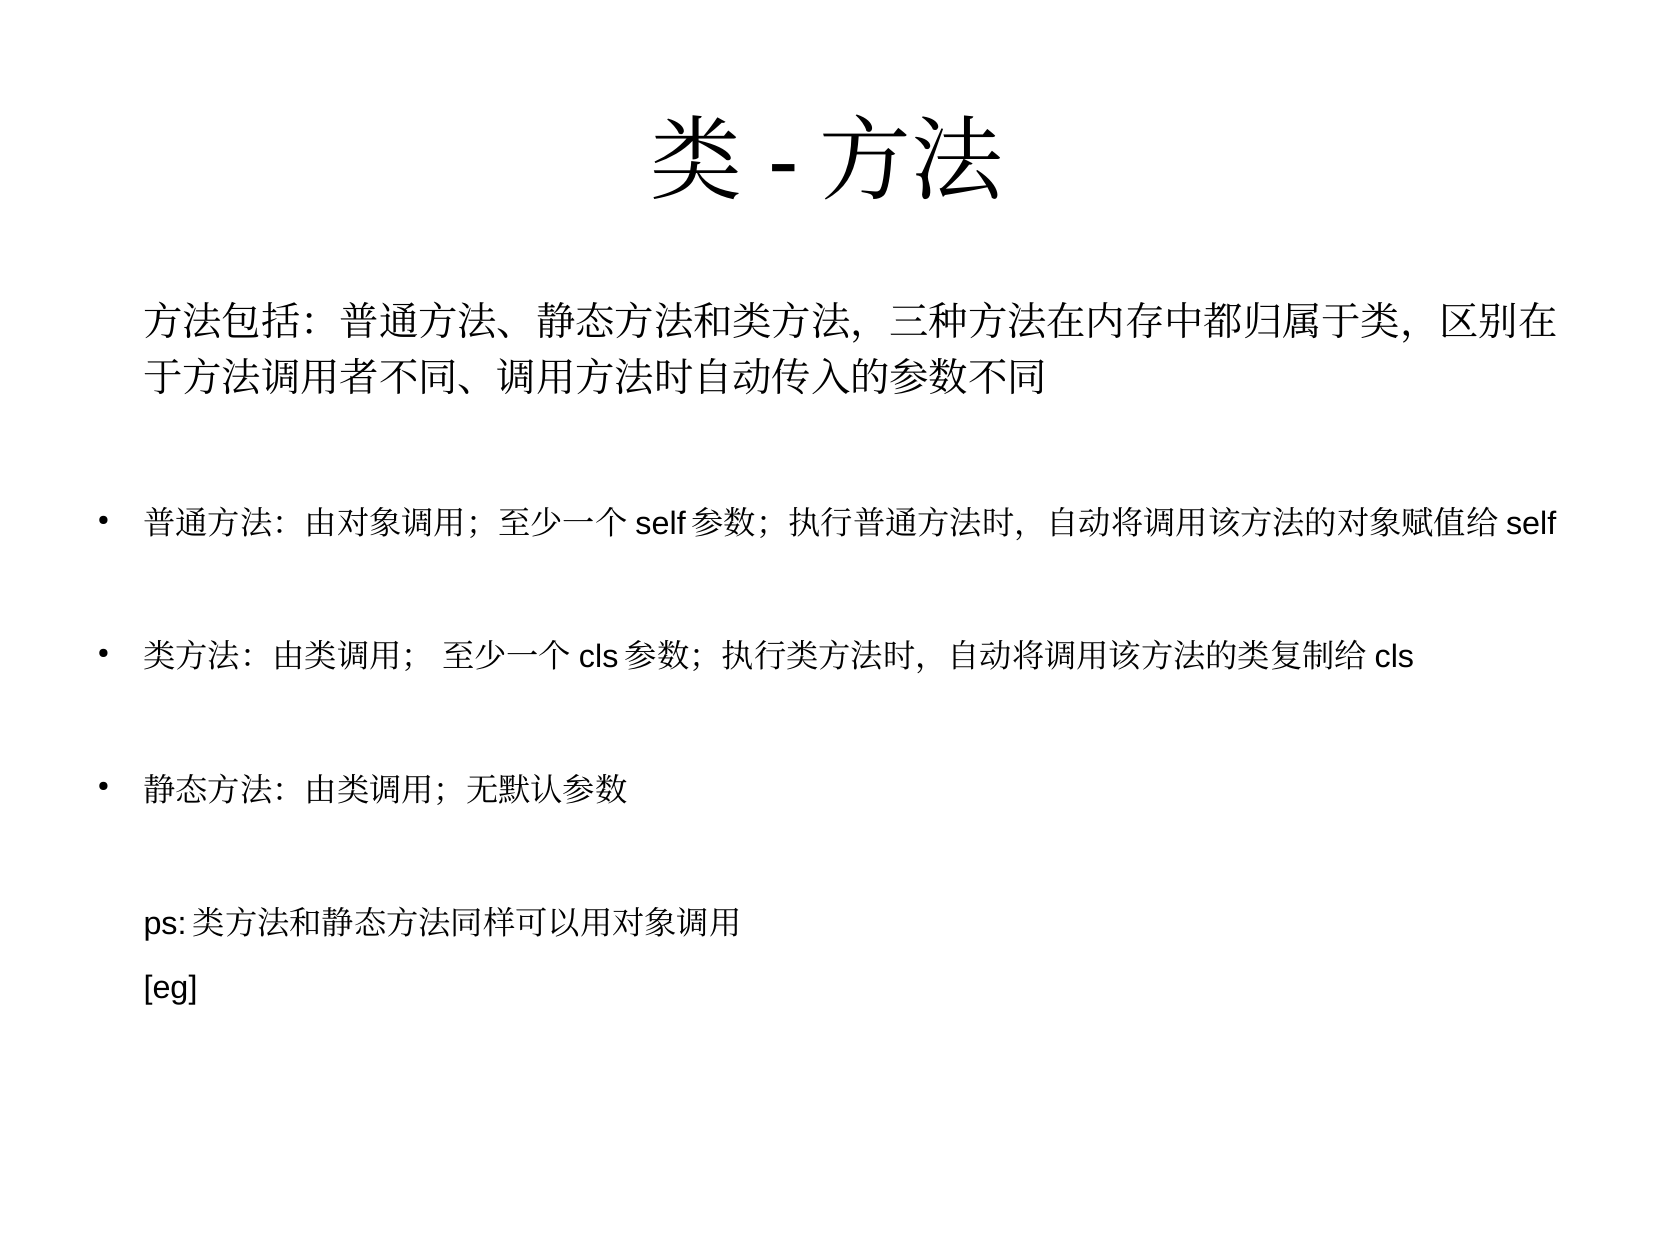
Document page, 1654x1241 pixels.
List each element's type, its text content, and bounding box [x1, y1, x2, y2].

title 类-方法 [82, 49, 1571, 257]
list 方法包括：普通方法、静态方法和类方法，三种方法在内存中都归属于类，区别在于方法调用者不同、调用方法时自动传入的参数不同 普通方法：由对象调用；至少一个self参数；执行普通方法时，自动将调用该方法的对象赋值给self 类方法：由类调用； 至少一个cls参数；执行类方法时，自动将调用该方法的类复制给cls 静态方法：由类调用；无默认参数 ps:类方法和静态方法同样可以用对象调用 [eg] [82, 290, 1571, 1010]
